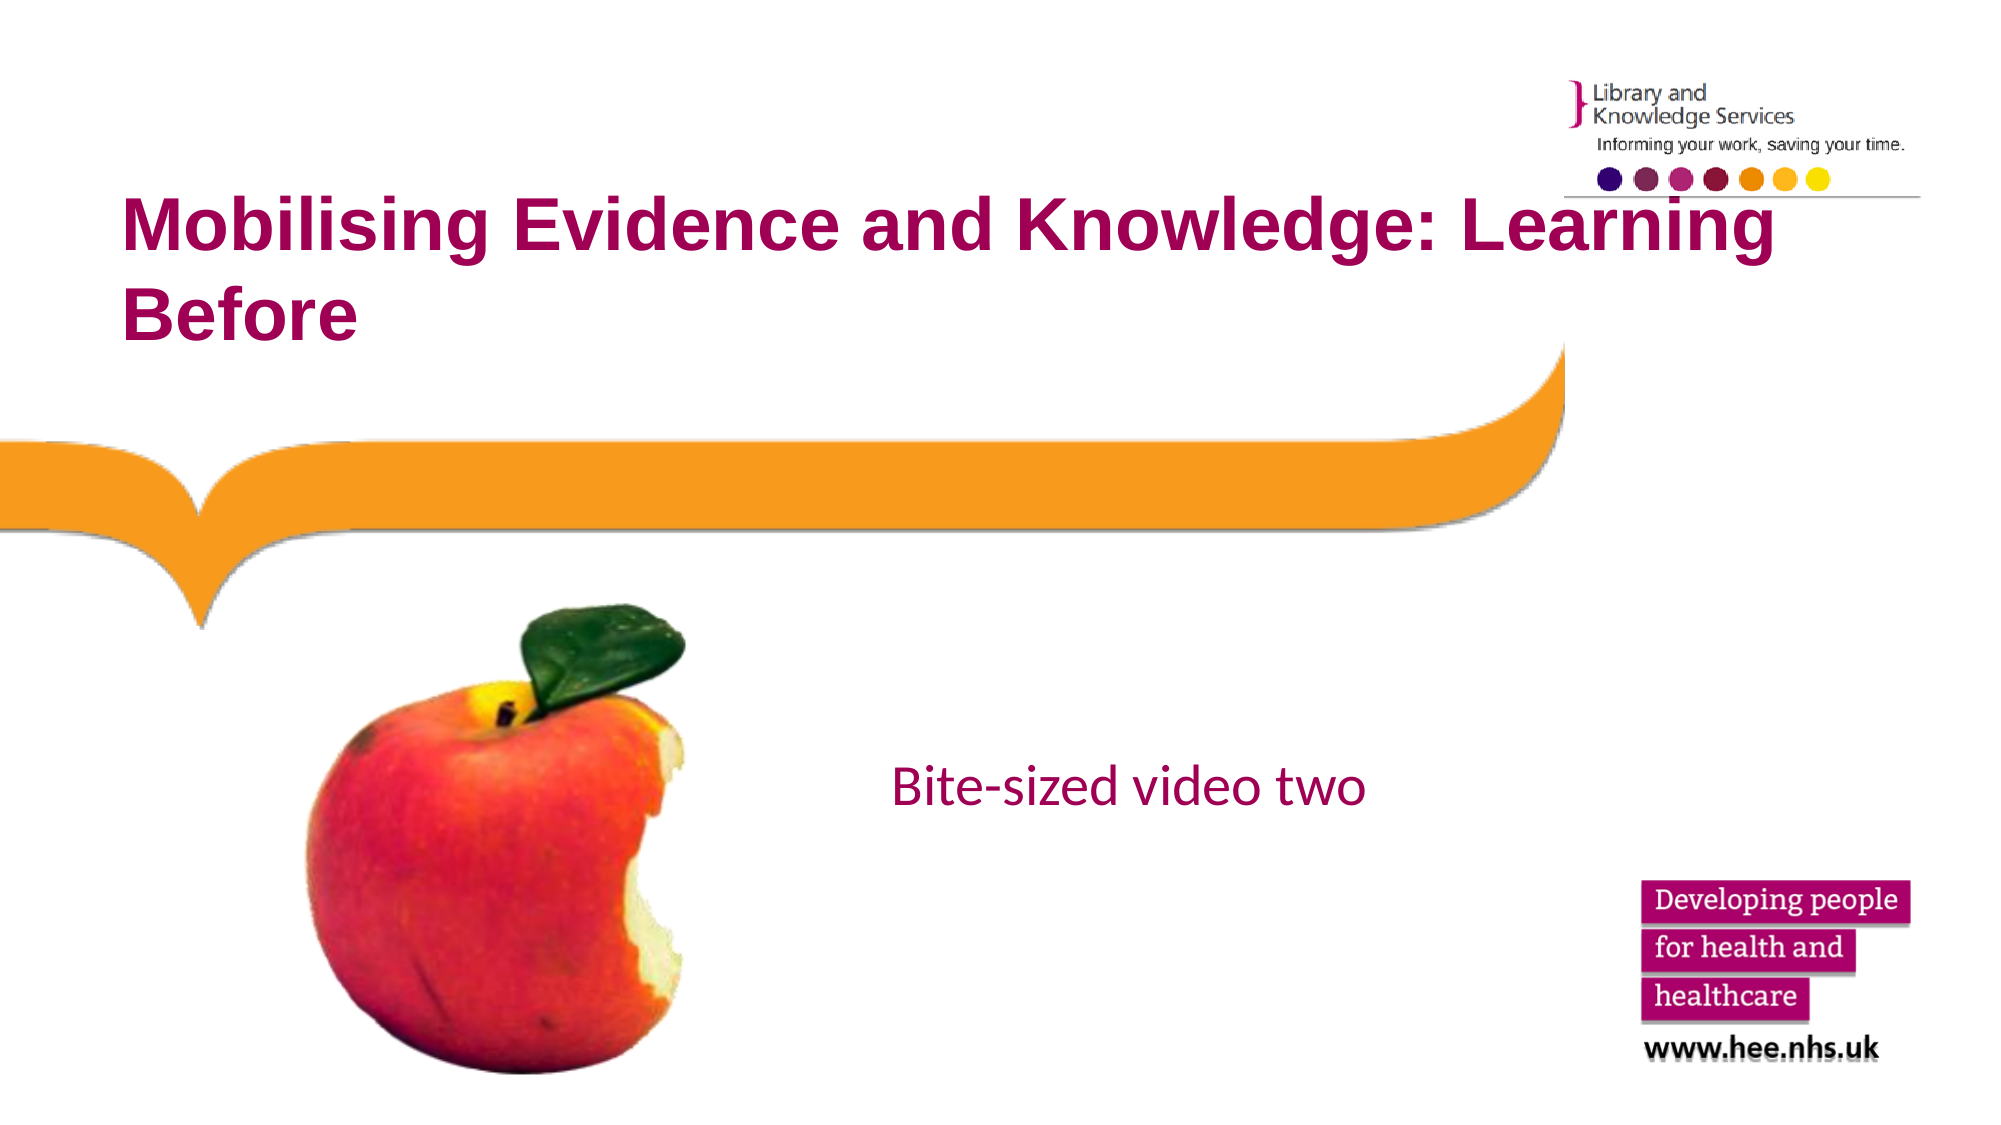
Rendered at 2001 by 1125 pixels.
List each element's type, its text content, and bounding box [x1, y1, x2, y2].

title Mobilising Evidence and Knowledge: Learning Before [77, 141, 1431, 319]
picture [1564, 76, 1923, 196]
picture [1627, 866, 1923, 1071]
picture [0, 335, 1565, 1112]
text_box Bite-sized video two [876, 739, 1490, 826]
